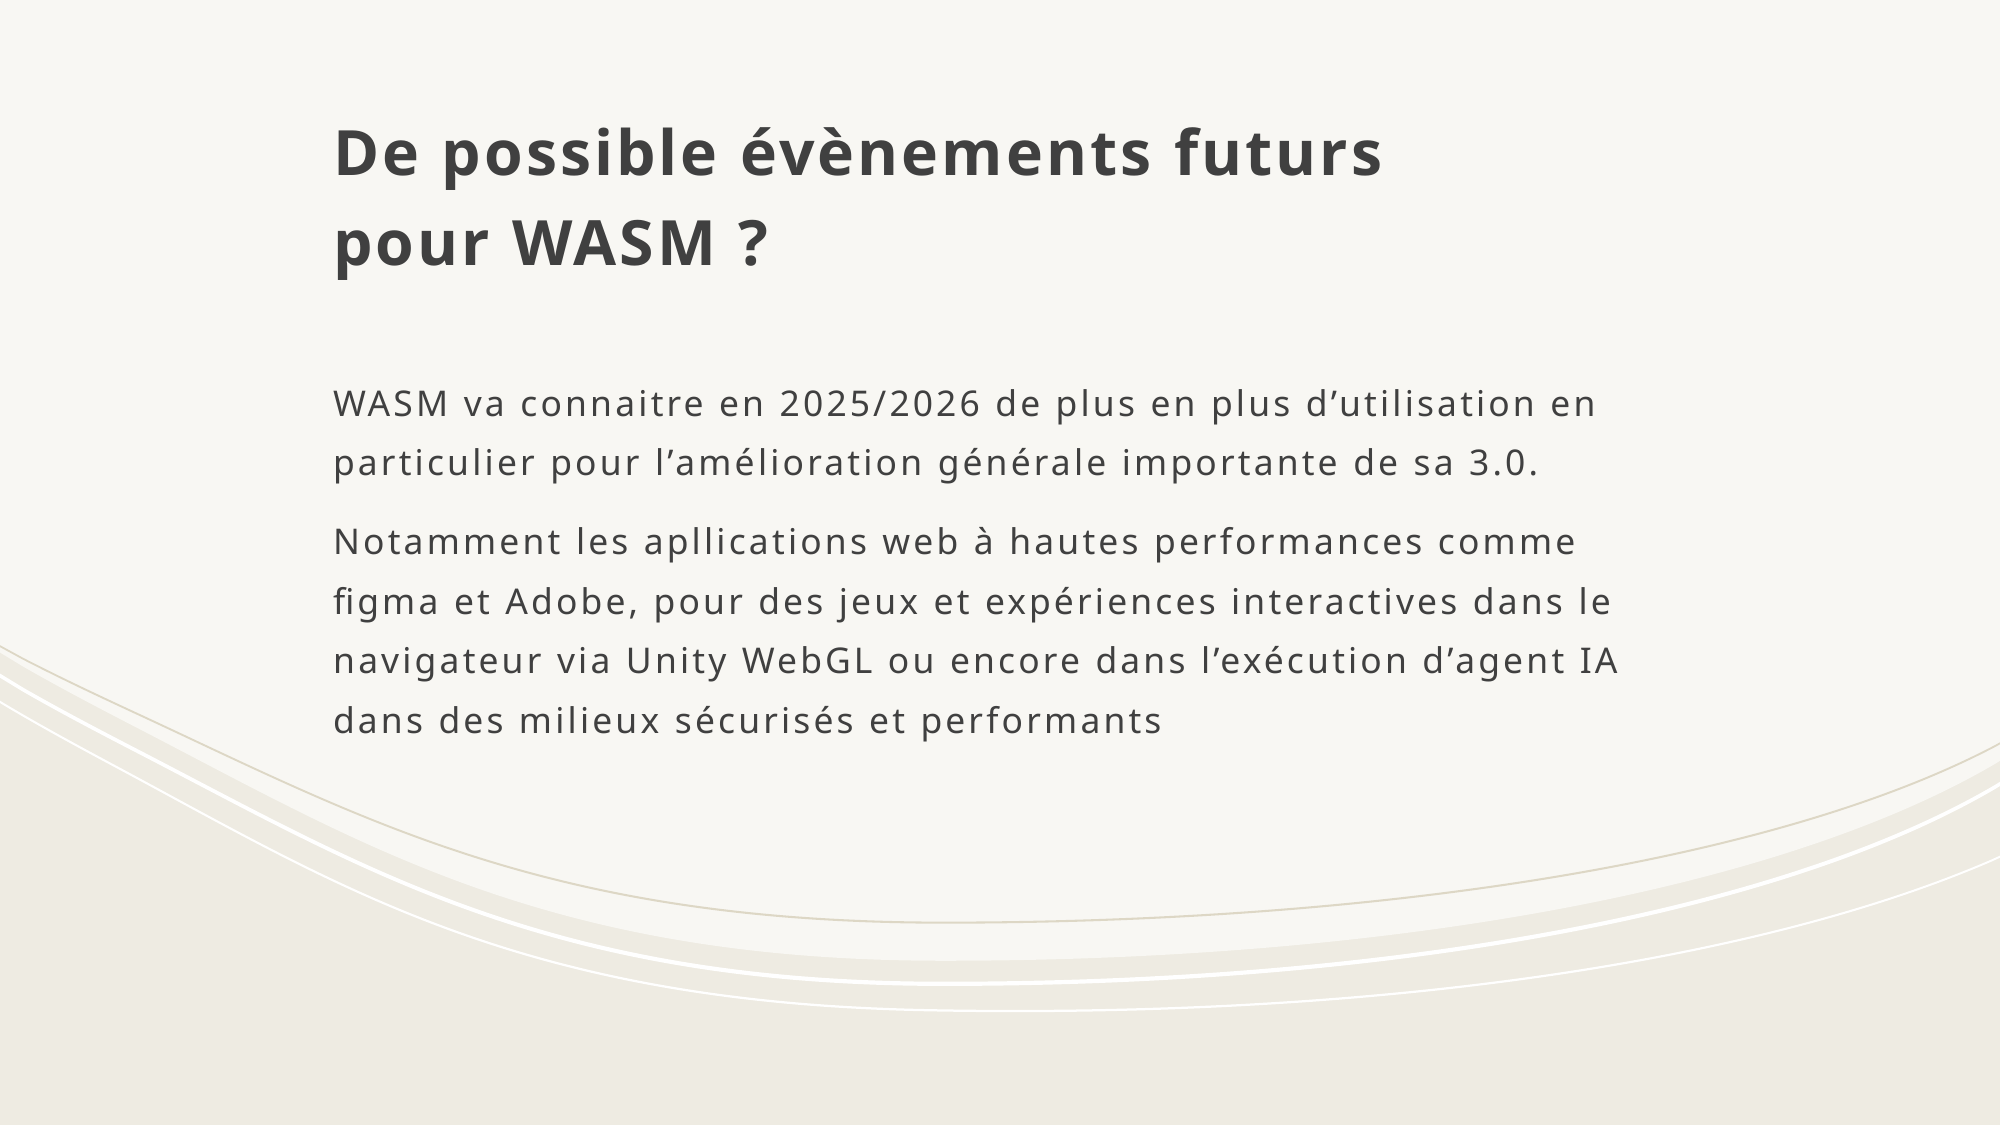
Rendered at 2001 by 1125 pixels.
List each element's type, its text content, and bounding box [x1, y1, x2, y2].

list WASM va connaitre en 2025/2026 de plus en plus d’utilisation en particulier pour l’amélioration générale importante de sa 3.0. Notamment les apllications web à hautes performances comme figma et Adobe, pour des jeux et expériences interactives dans le navigateur via Unity WebGL ou encore dans l’exécution d’agent IA dans des milieux sécurisés et performants [315, 345, 1692, 813]
title De possible évènements futurs pour WASM ? [315, 72, 1441, 294]
text_box [0, 0, 2000, 1125]
